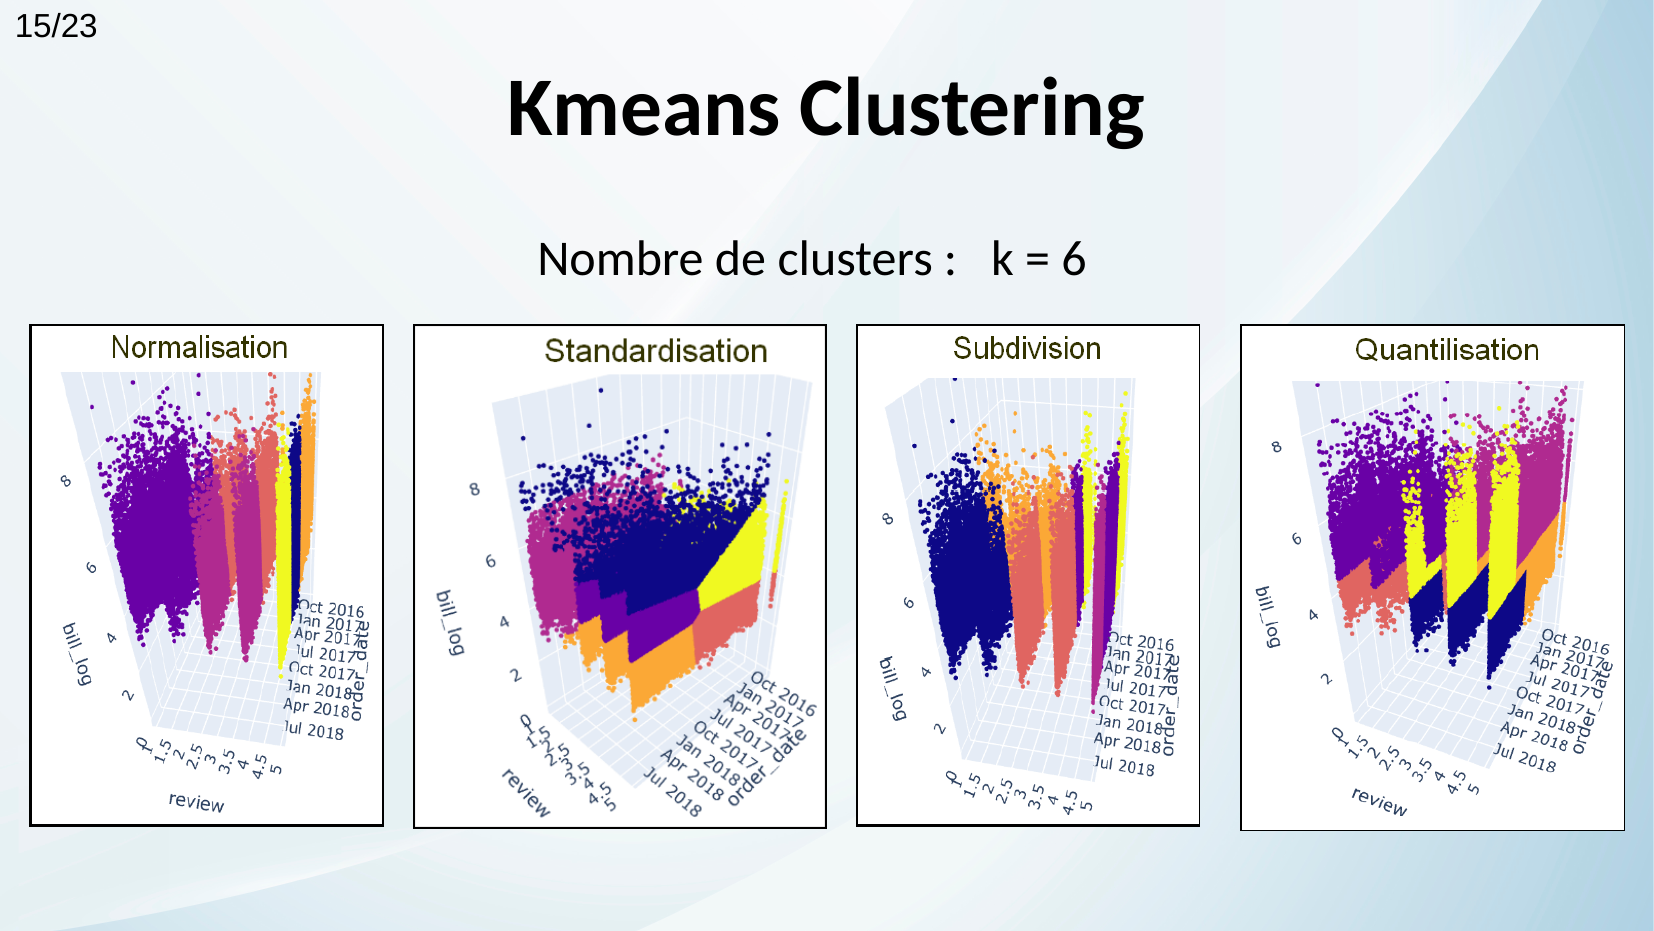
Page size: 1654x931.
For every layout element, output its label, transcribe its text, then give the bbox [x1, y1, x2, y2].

text_box 15/23 [0, 0, 119, 60]
picture [0, 0, 1654, 931]
text_box Nombre de clusters : k = 6 [501, 230, 1123, 296]
title Kmeans Clustering [82, 37, 1571, 193]
